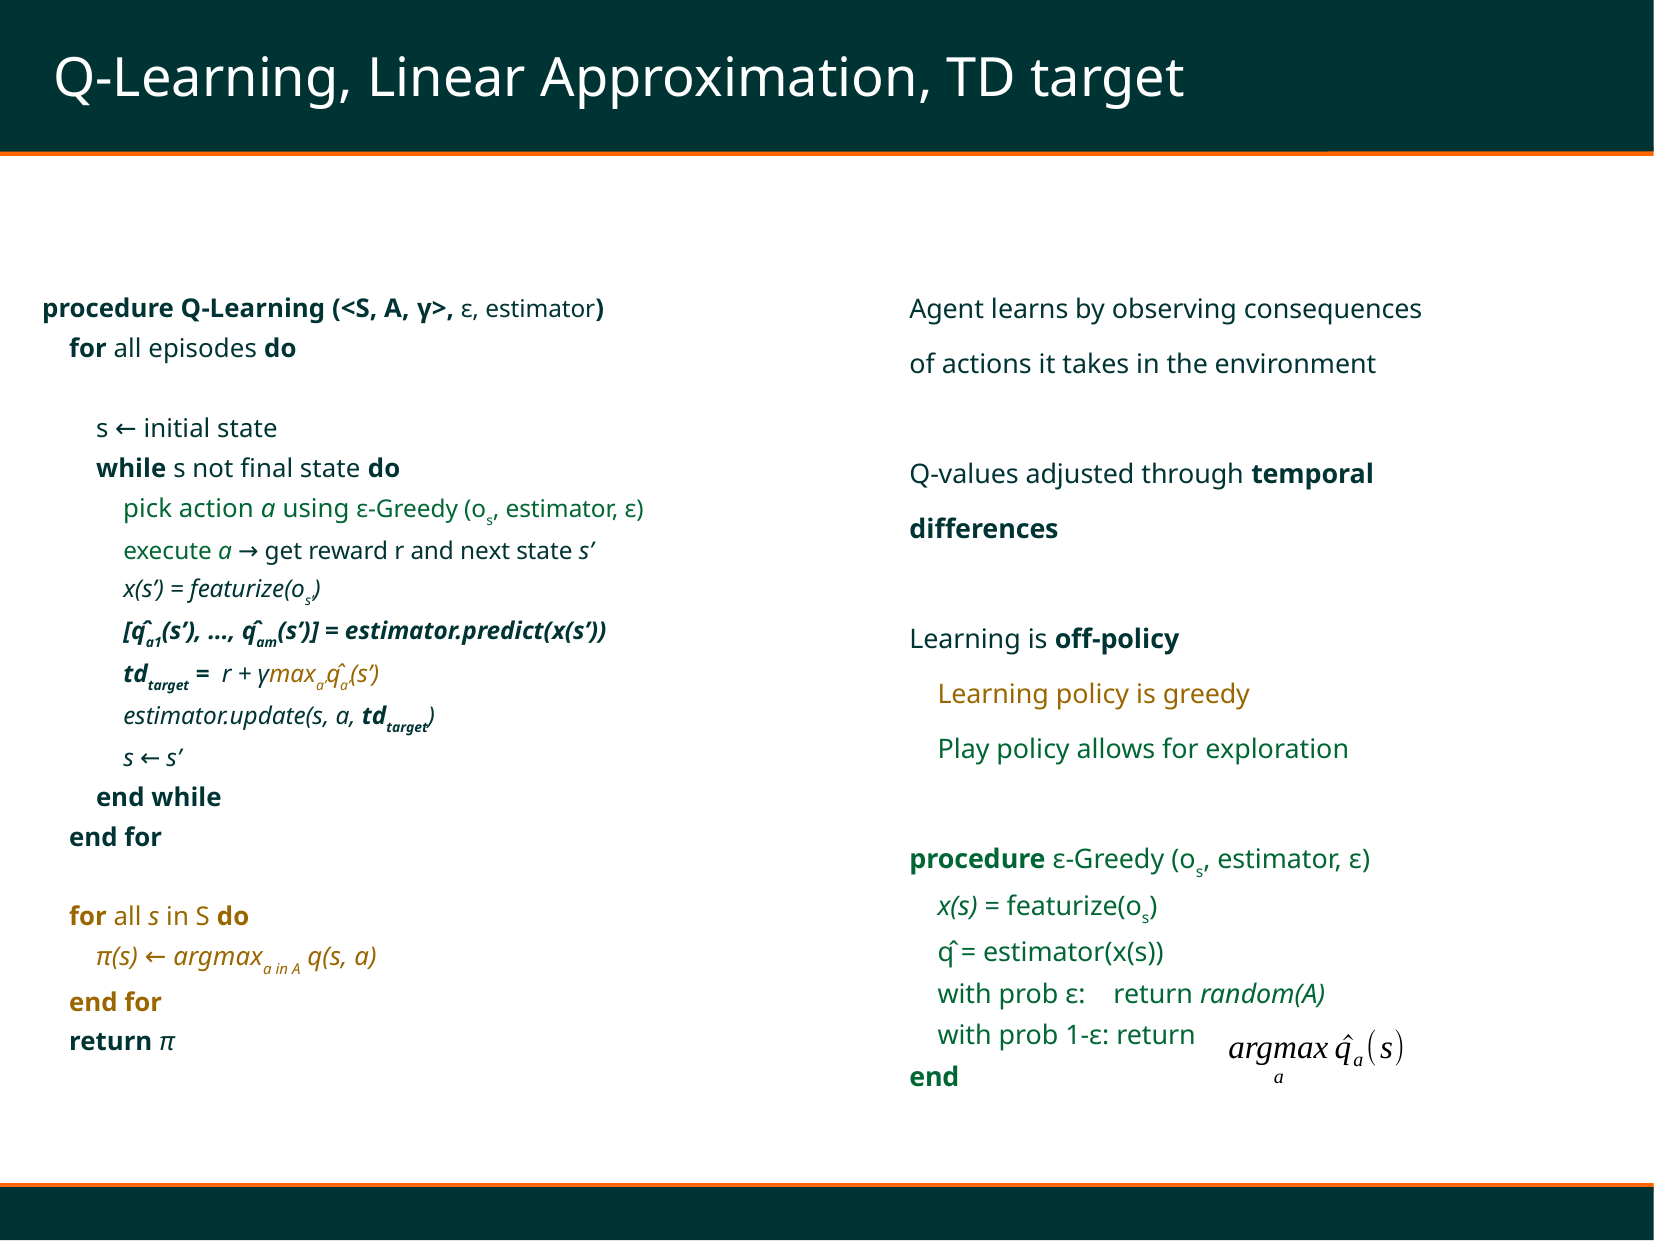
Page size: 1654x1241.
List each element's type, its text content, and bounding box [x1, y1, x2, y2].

chart [1222, 1029, 1412, 1089]
list procedure Q-Learning (<S, A, γ>, ε, estimator) for all episodes do s ← initial state while s not final state do pick action a using ε-Greedy (os, estimator, ε) execute a → get reward r and next state s’ x(s’) = featurize(os’) [q̂a1(s’), …, q̂am(s’)] = estimator.predict(x(s’)) tdtarget = r + γmaxa’q̂a’(s’) estimator.update(s, a, tdtarget) s ← s’ end while end for for all s in S do π(s) ← argmaxa in A q(s, a) end for return π [42, 290, 802, 1111]
title Q-Learning, Linear Approximation, TD target [0, 0, 1329, 152]
list Agent learns by observing consequences of actions it takes in the environment Q-values adjusted through temporal differences Learning is off-policy Learning policy is greedy Play policy allows for exploration procedure ε-Greedy (os, estimator, ε) x(s) = featurize(os) q̂ = estimator(x(s)) with prob ε: return random(A) with prob 1-ε: return end [909, 290, 1636, 1111]
